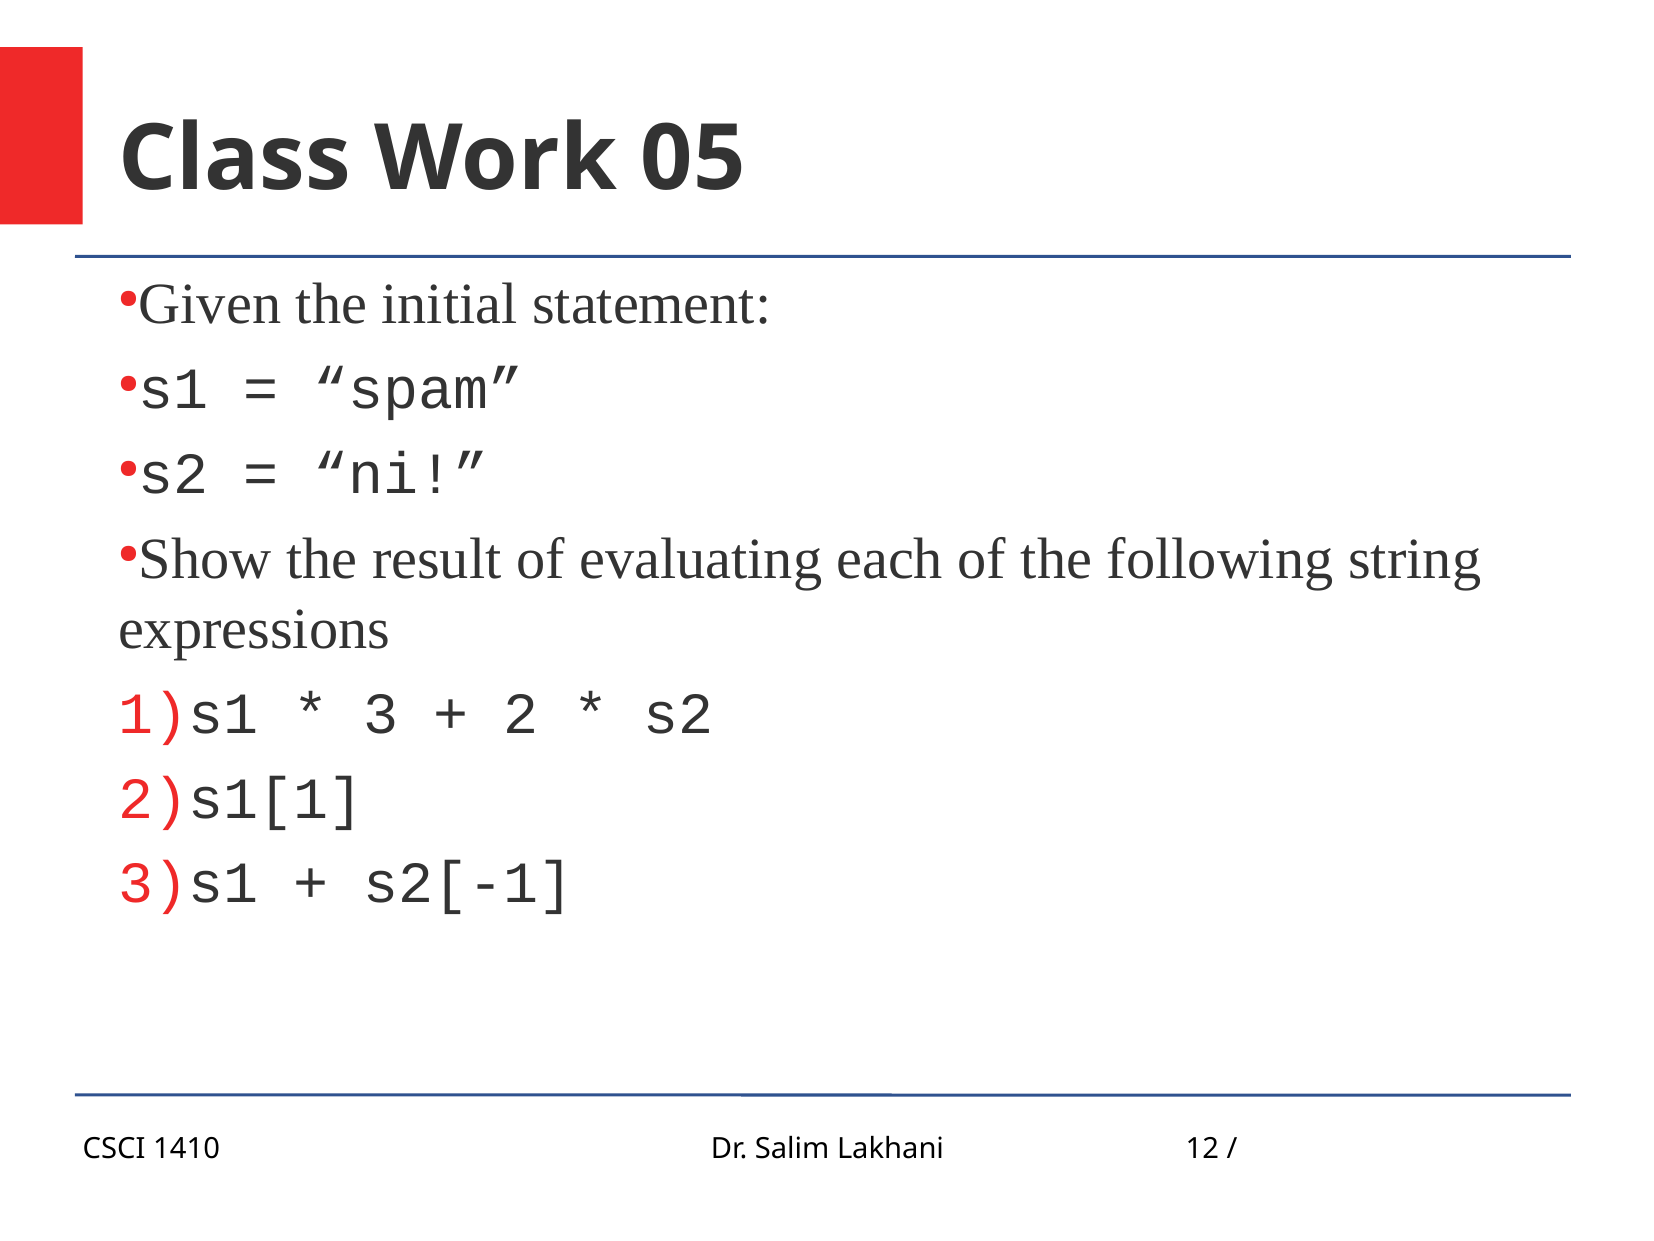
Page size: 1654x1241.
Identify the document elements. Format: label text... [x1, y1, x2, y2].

text_box / [1185, 1129, 1571, 1216]
list Given the initial statement: s1 = “spam” s2 = “ni!” Show the result of evaluating each of the following string expressions s1 * 3 + 2 * s2 s1[1] s1 + s2[-1] [118, 265, 1536, 1081]
text_box Dr. Salim Lakhani [565, 1129, 1090, 1216]
text_box CSCI 1410 [82, 1129, 468, 1216]
title Class Work 05 [118, 97, 1571, 209]
